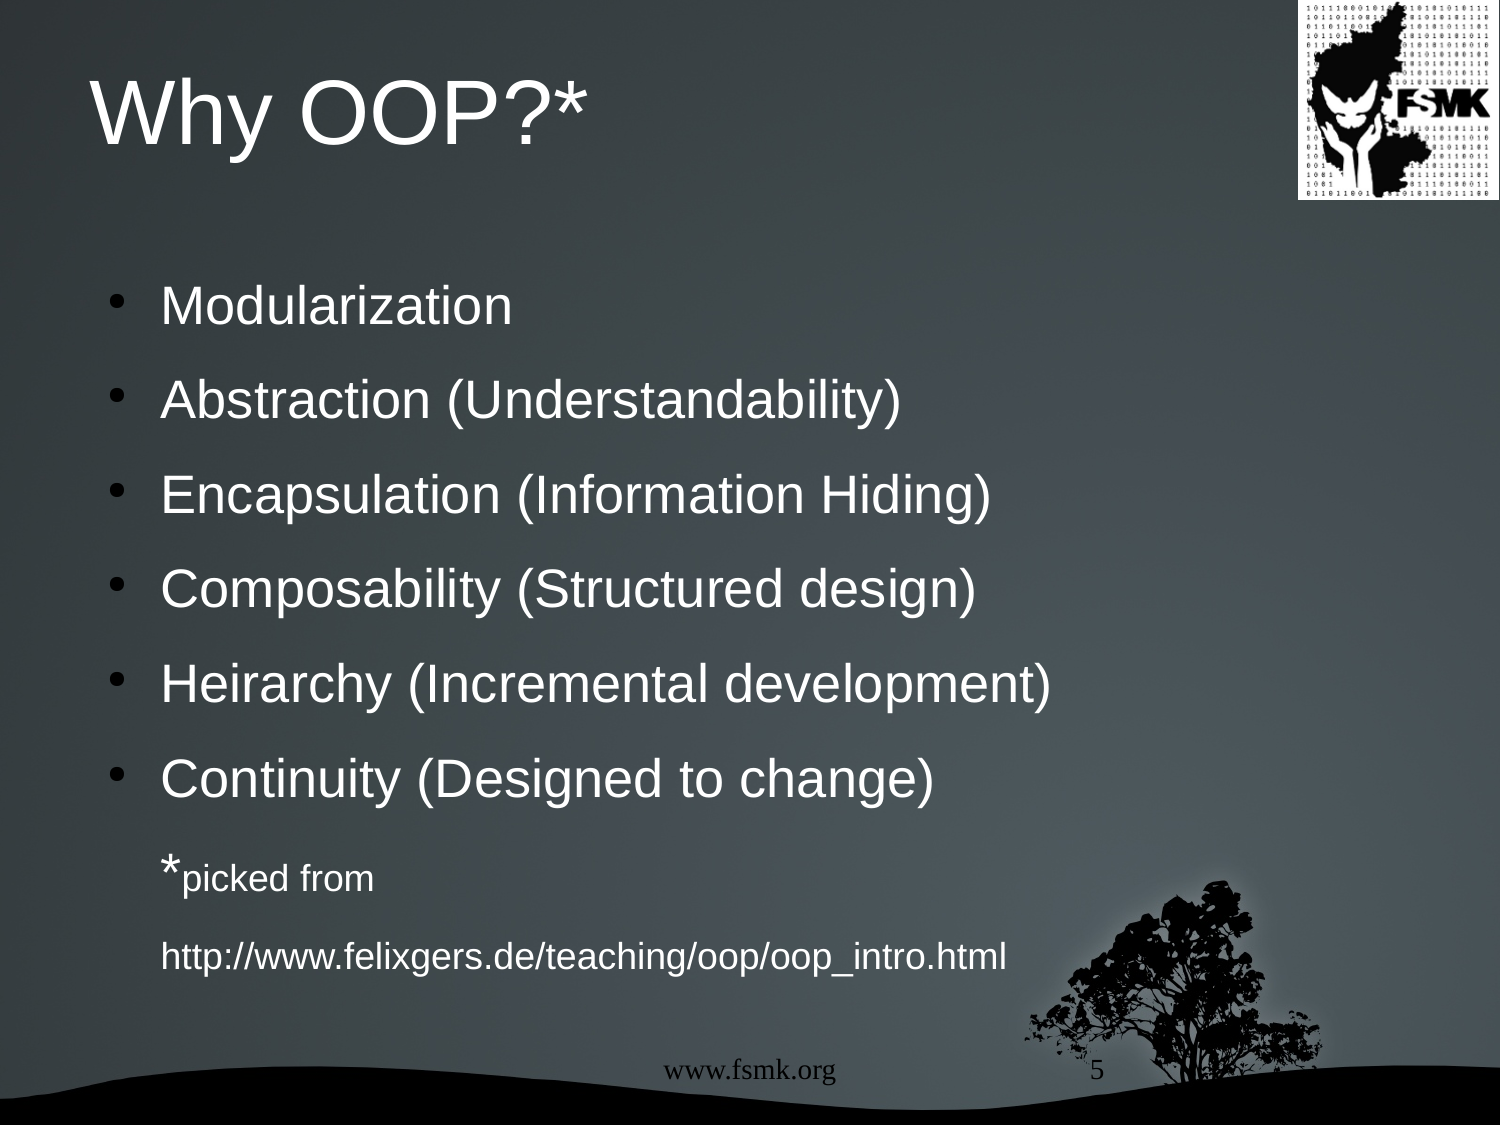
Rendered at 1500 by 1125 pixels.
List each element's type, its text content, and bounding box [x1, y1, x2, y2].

list Modularization Abstraction (Understandability) Encapsulation (Information Hiding) Composability (Structured design) Heirarchy (Incremental development) Continuity (Designed to change) *picked from http://www.felixgers.de/teaching/oop/oop_intro.html [75, 262, 1425, 1005]
title Why OOP?* [75, 45, 1425, 233]
text_box www.fsmk.org [512, 1042, 988, 1103]
picture [0, 0, 1500, 1125]
text_box <number> [1074, 1042, 1425, 1103]
